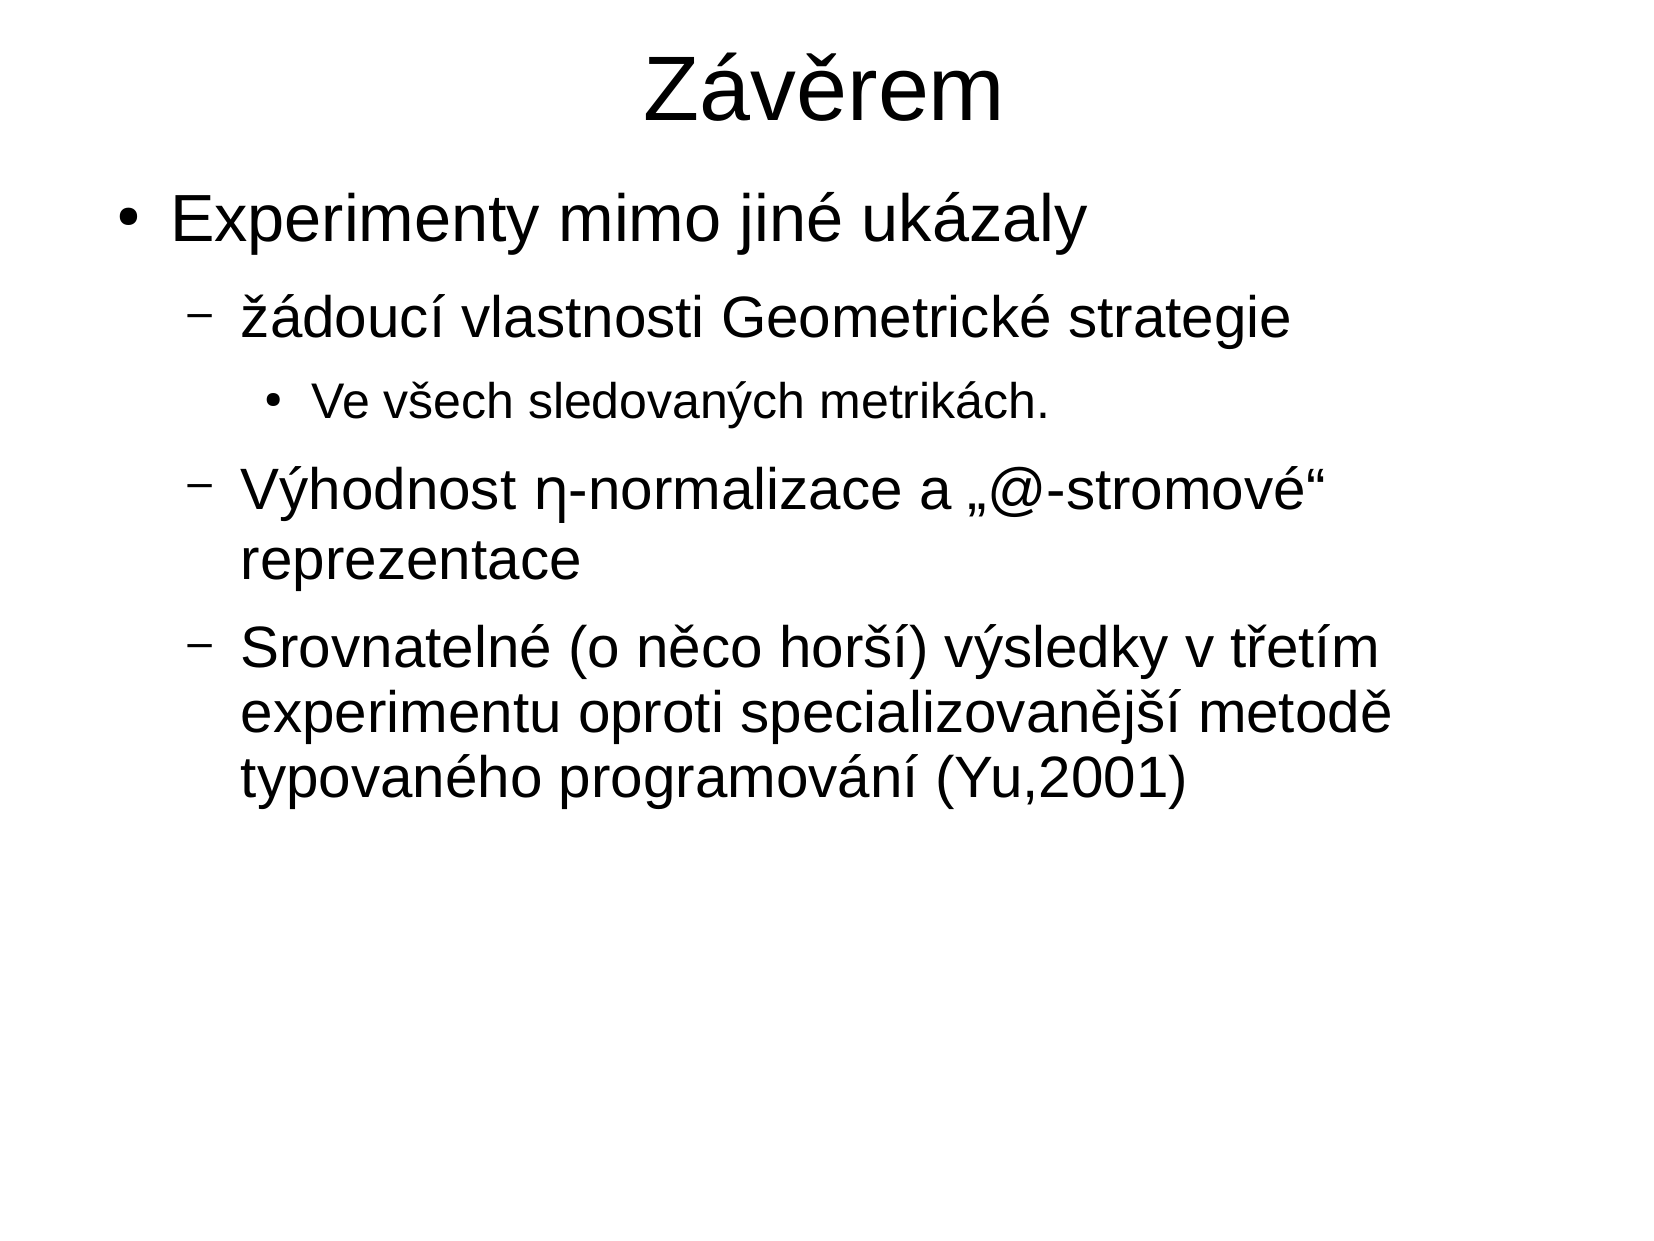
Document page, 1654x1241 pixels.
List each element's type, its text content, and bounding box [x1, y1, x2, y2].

title Závěrem [80, 0, 1570, 193]
list Experimenty mimo jiné ukázaly žádoucí vlastnosti Geometrické strategie Ve všech sledovaných metrikách. Výhodnost η-normalizace a „@-stromové“ reprezentace Srovnatelné (o něco horší) výsledky v třetím experimentu oproti specializovanější metodě typovaného programování (Yu,2001) [99, 180, 1555, 1216]
